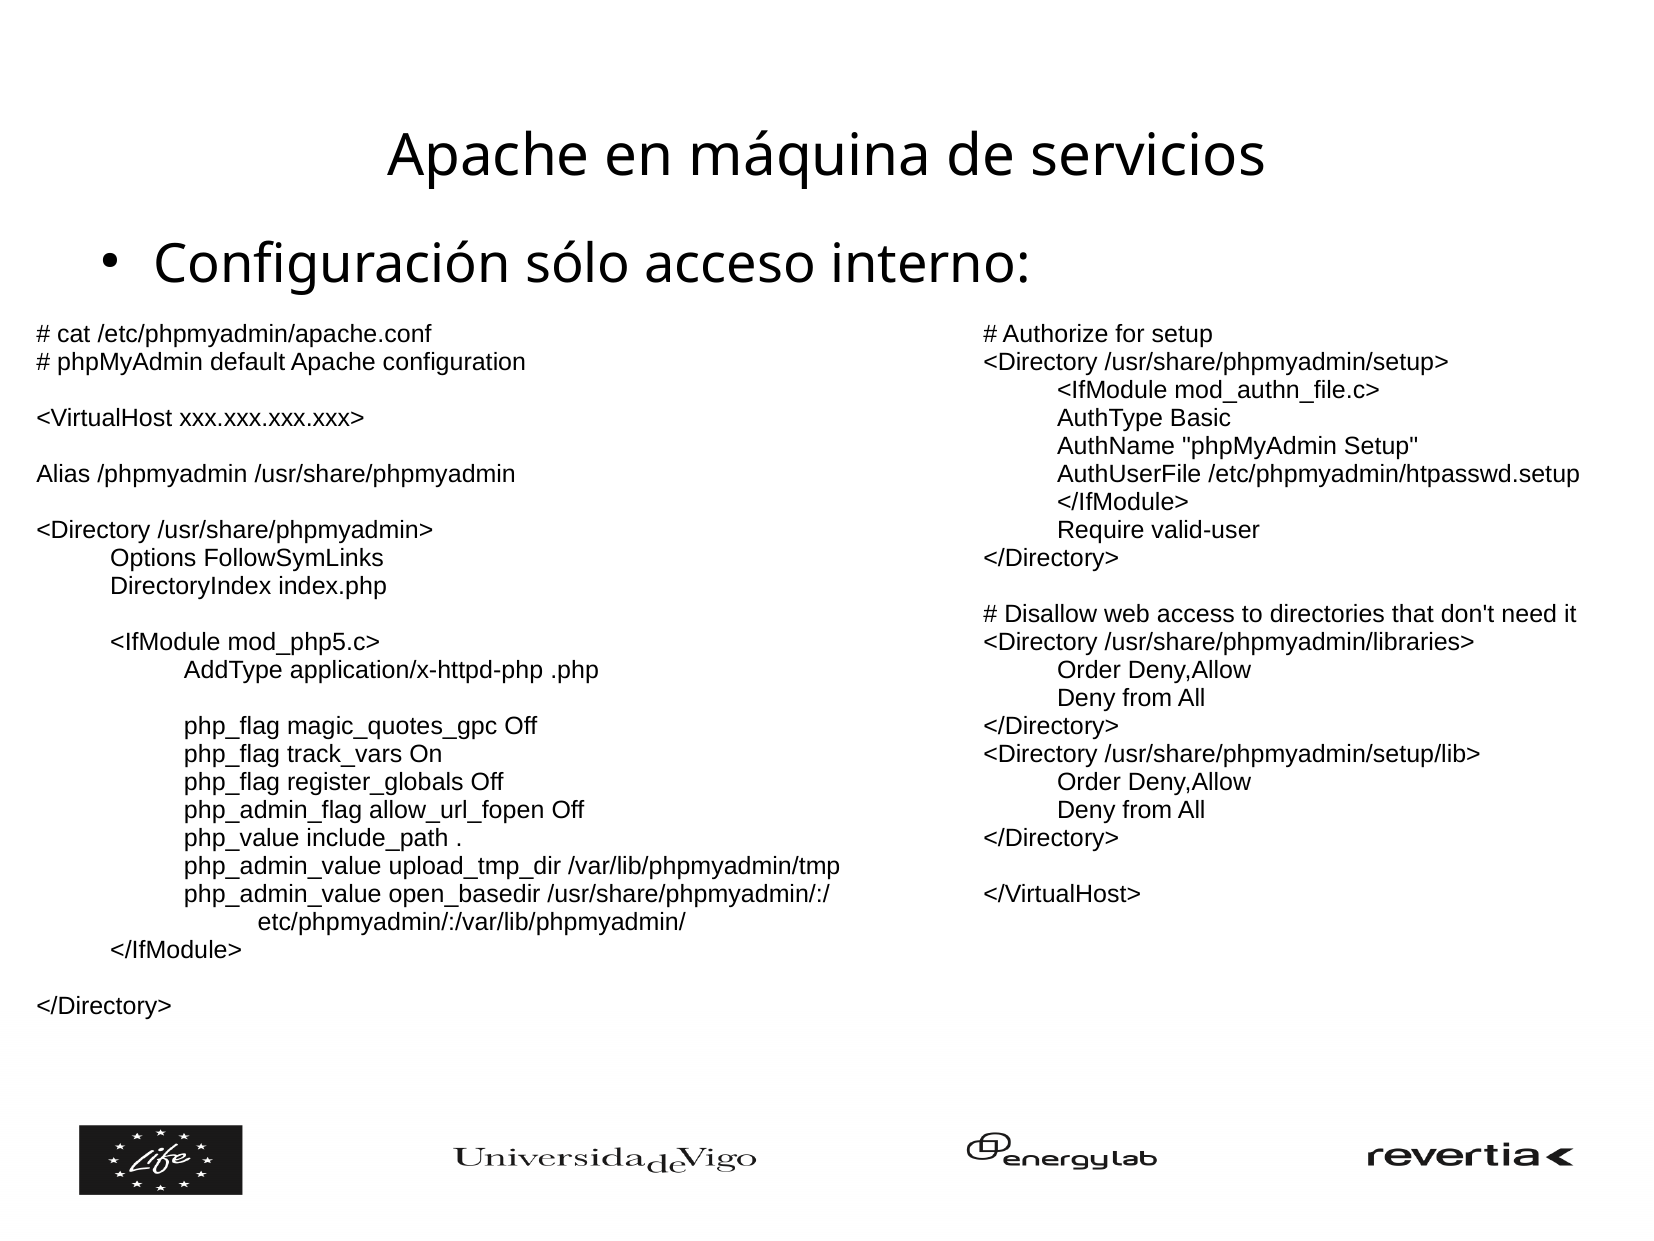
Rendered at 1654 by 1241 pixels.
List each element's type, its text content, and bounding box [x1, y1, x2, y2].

text_box # Authorize for setup <Directory /usr/share/phpmyadmin/setup> <IfModule mod_authn_file.c> AuthType Basic AuthName "phpMyAdmin Setup" AuthUserFile /etc/phpmyadmin/htpasswd.setup </IfModule> Require valid-user </Directory> # Disallow web access to directories that don't need it <Directory /usr/share/phpmyadmin/libraries> Order Deny,Allow Deny from All </Directory> <Directory /usr/share/phpmyadmin/setup/lib> Order Deny,Allow Deny from All </Directory> </VirtualHost> [968, 312, 1597, 916]
title Apache en máquina de servicios [82, 49, 1571, 224]
picture [0, 1009, 1654, 1241]
list Configuración sólo acceso interno: [82, 224, 1571, 319]
text_box # cat /etc/phpmyadmin/apache.conf # phpMyAdmin default Apache configuration <VirtualHost xxx.xxx.xxx.xxx> Alias /phpmyadmin /usr/share/phpmyadmin <Directory /usr/share/phpmyadmin> Options FollowSymLinks DirectoryIndex index.php <IfModule mod_php5.c> AddType application/x-httpd-php .php php_flag magic_quotes_gpc Off php_flag track_vars On php_flag register_globals Off php_admin_flag allow_url_fopen Off php_value include_path . php_admin_value upload_tmp_dir /var/lib/phpmyadmin/tmp php_admin_value open_basedir /usr/share/phpmyadmin/:/ etc/phpmyadmin/:/var/lib/phpmyadmin/ </IfModule> </Directory> [21, 312, 858, 1028]
text_box [862, 460, 1548, 1063]
